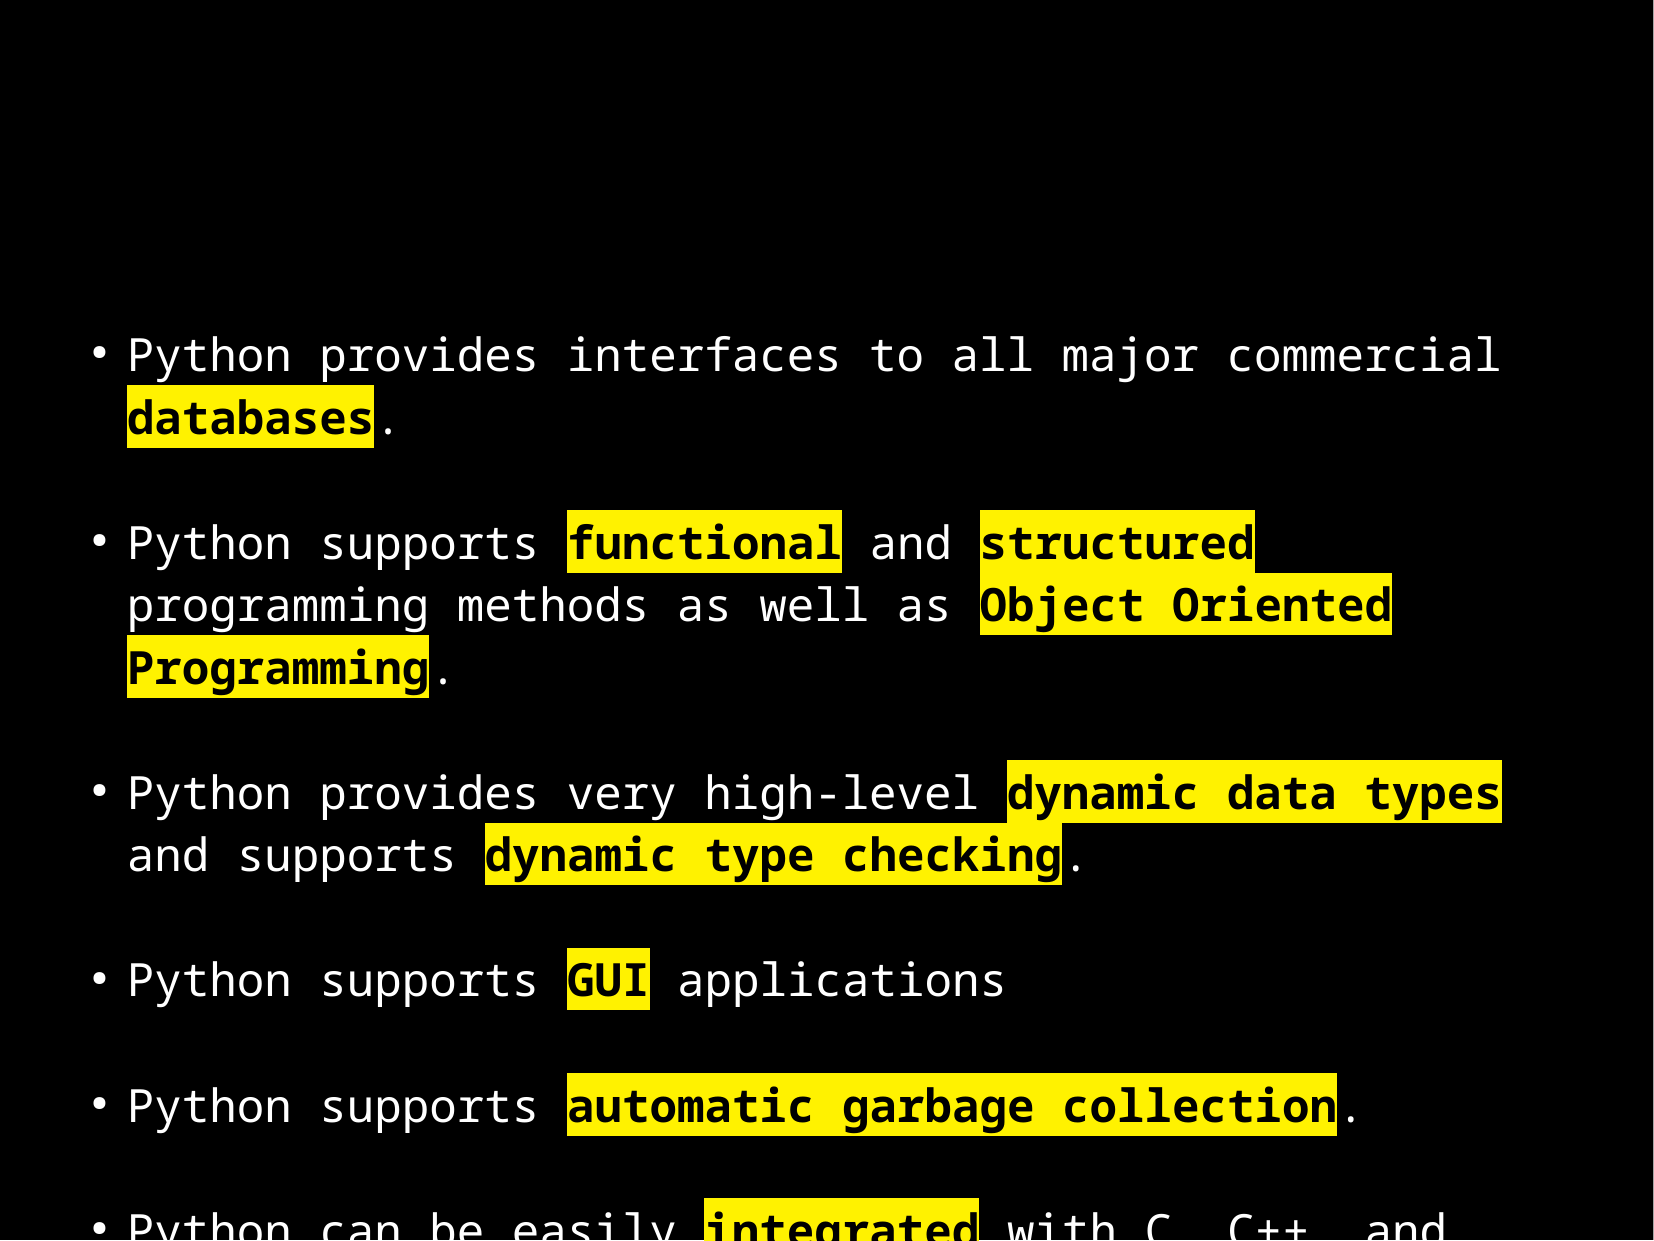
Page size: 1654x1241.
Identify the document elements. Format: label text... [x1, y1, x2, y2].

text_box Python provides interfaces to all major commercial databases. Python supports functional and structured programming methods as well as Object Oriented Programming. Python provides very high-level dynamic data types and supports dynamic type checking. Python supports GUI applications Python supports automatic garbage collection. Python can be easily integrated with C, C++, and Java. [76, 315, 1577, 925]
